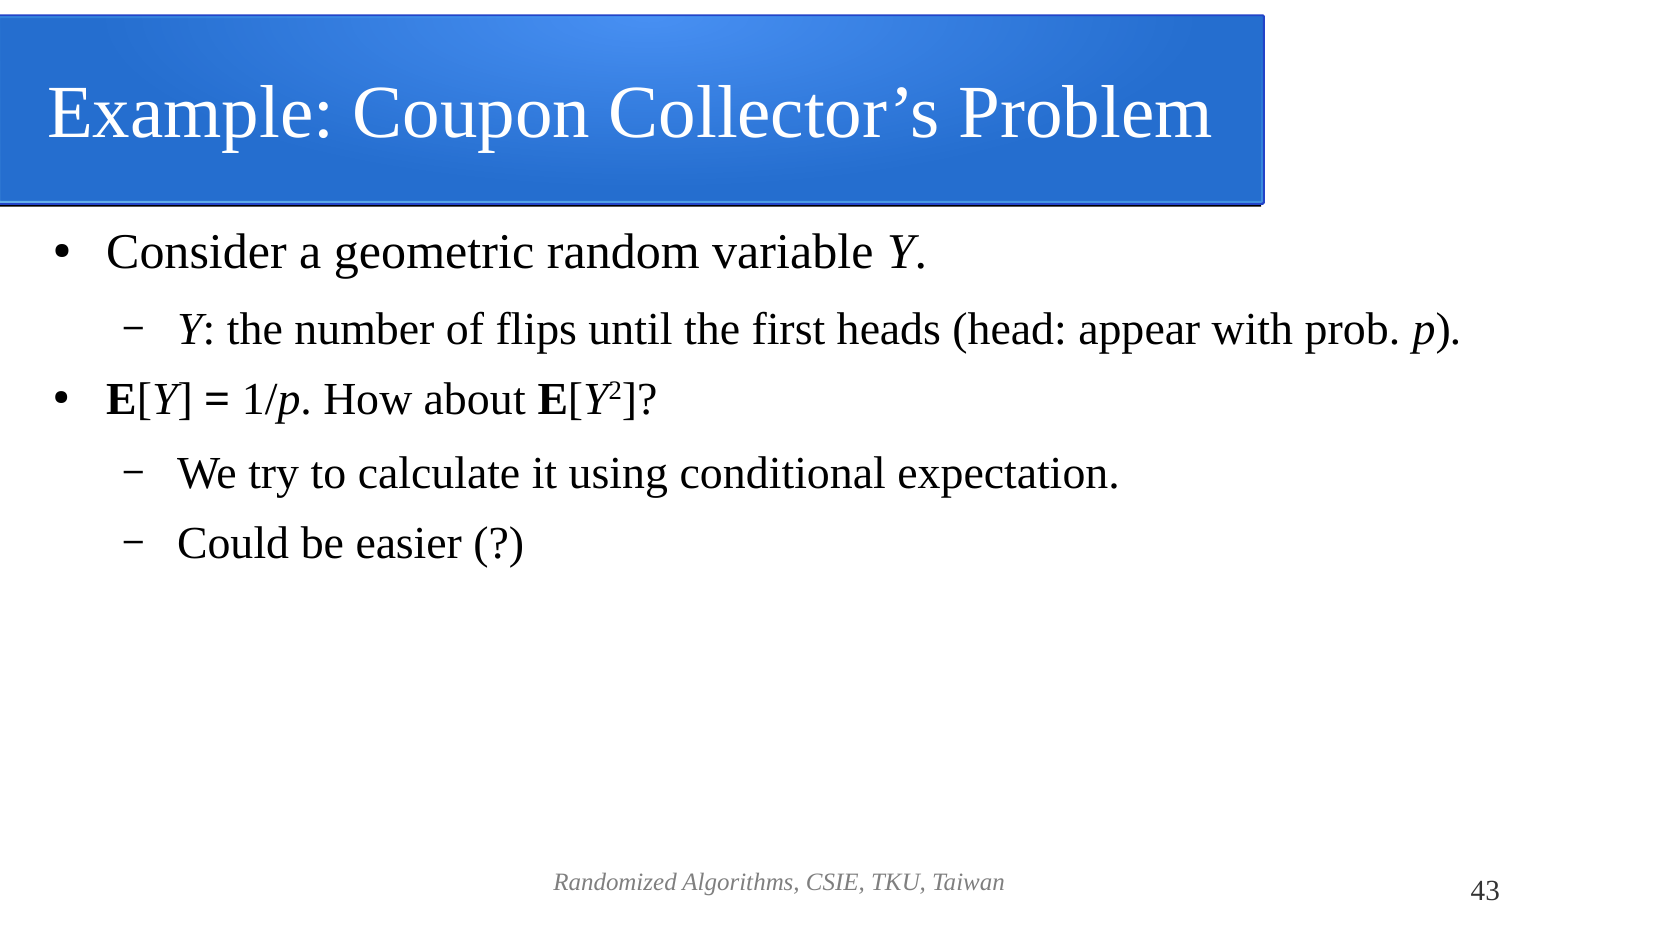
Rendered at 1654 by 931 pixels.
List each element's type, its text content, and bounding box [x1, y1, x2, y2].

title Example: Coupon Collector’s Problem [47, 35, 1264, 189]
list Consider a geometric random variable Y. Y: the number of flips until the first heads (head: appear with prob. p). E[Y] = 1/p. How about E[Y2]? We try to calculate it using conditional expectation. Could be easier (?) [35, 224, 1524, 764]
